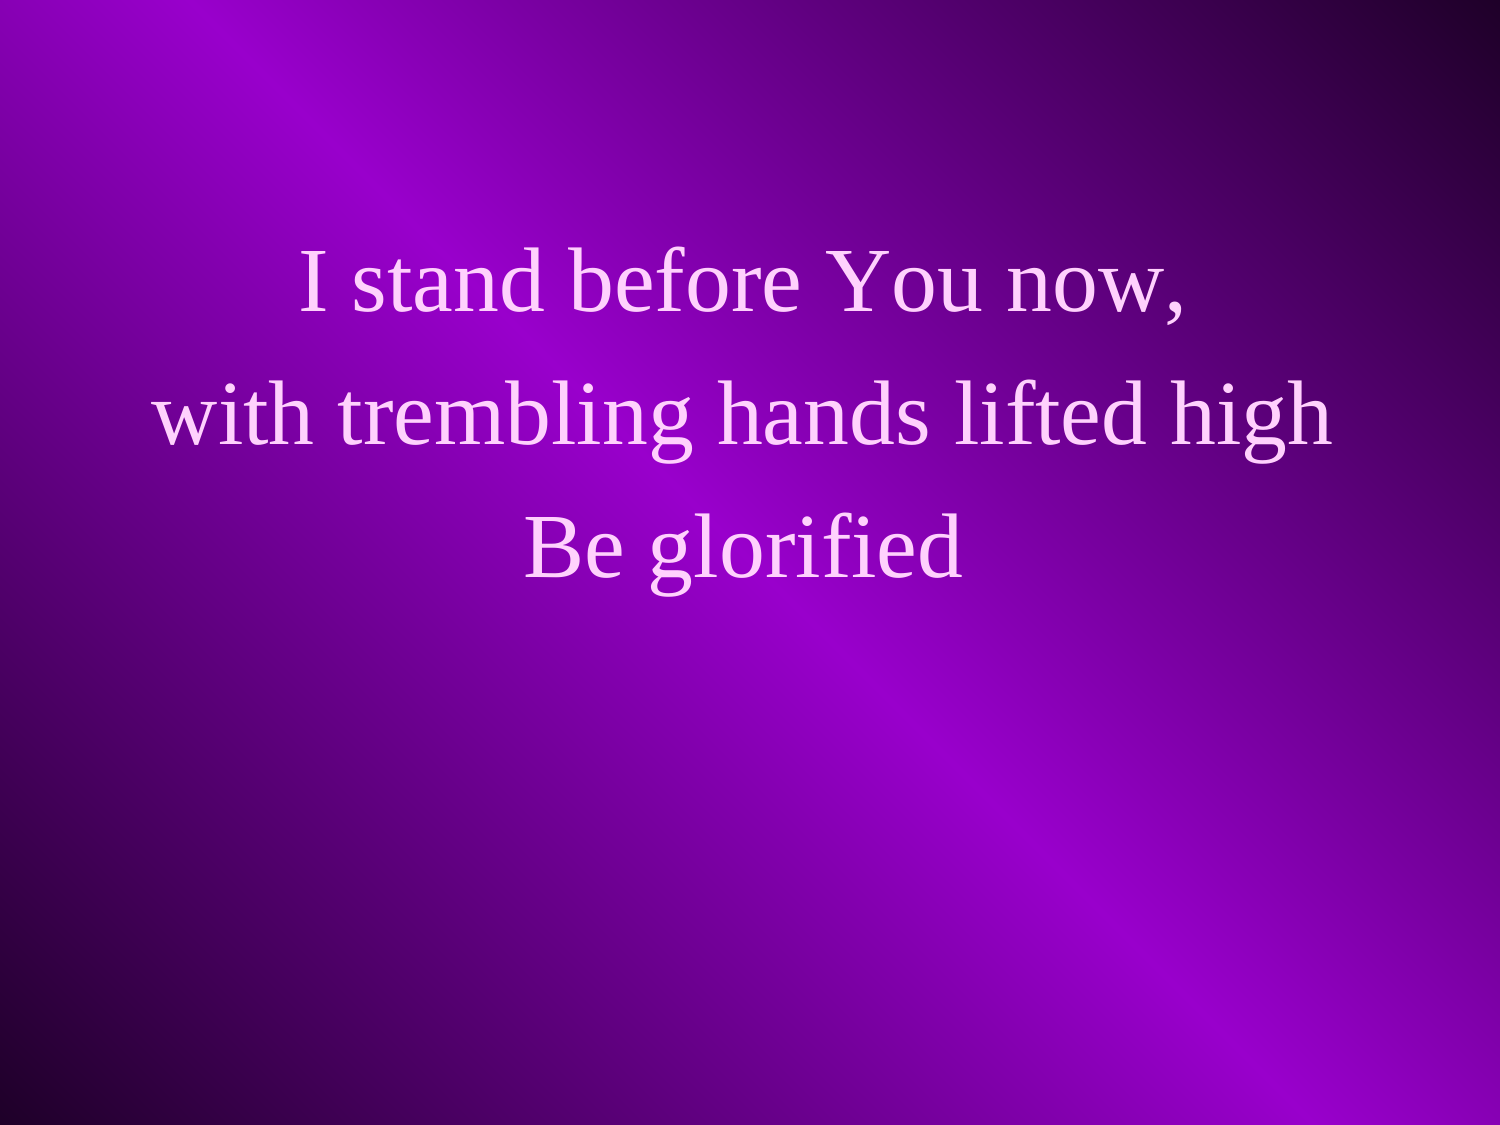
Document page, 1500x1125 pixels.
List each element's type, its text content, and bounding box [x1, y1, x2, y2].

subtitle I stand before You now, with trembling hands lifted high Be glorified [62, 212, 1426, 925]
